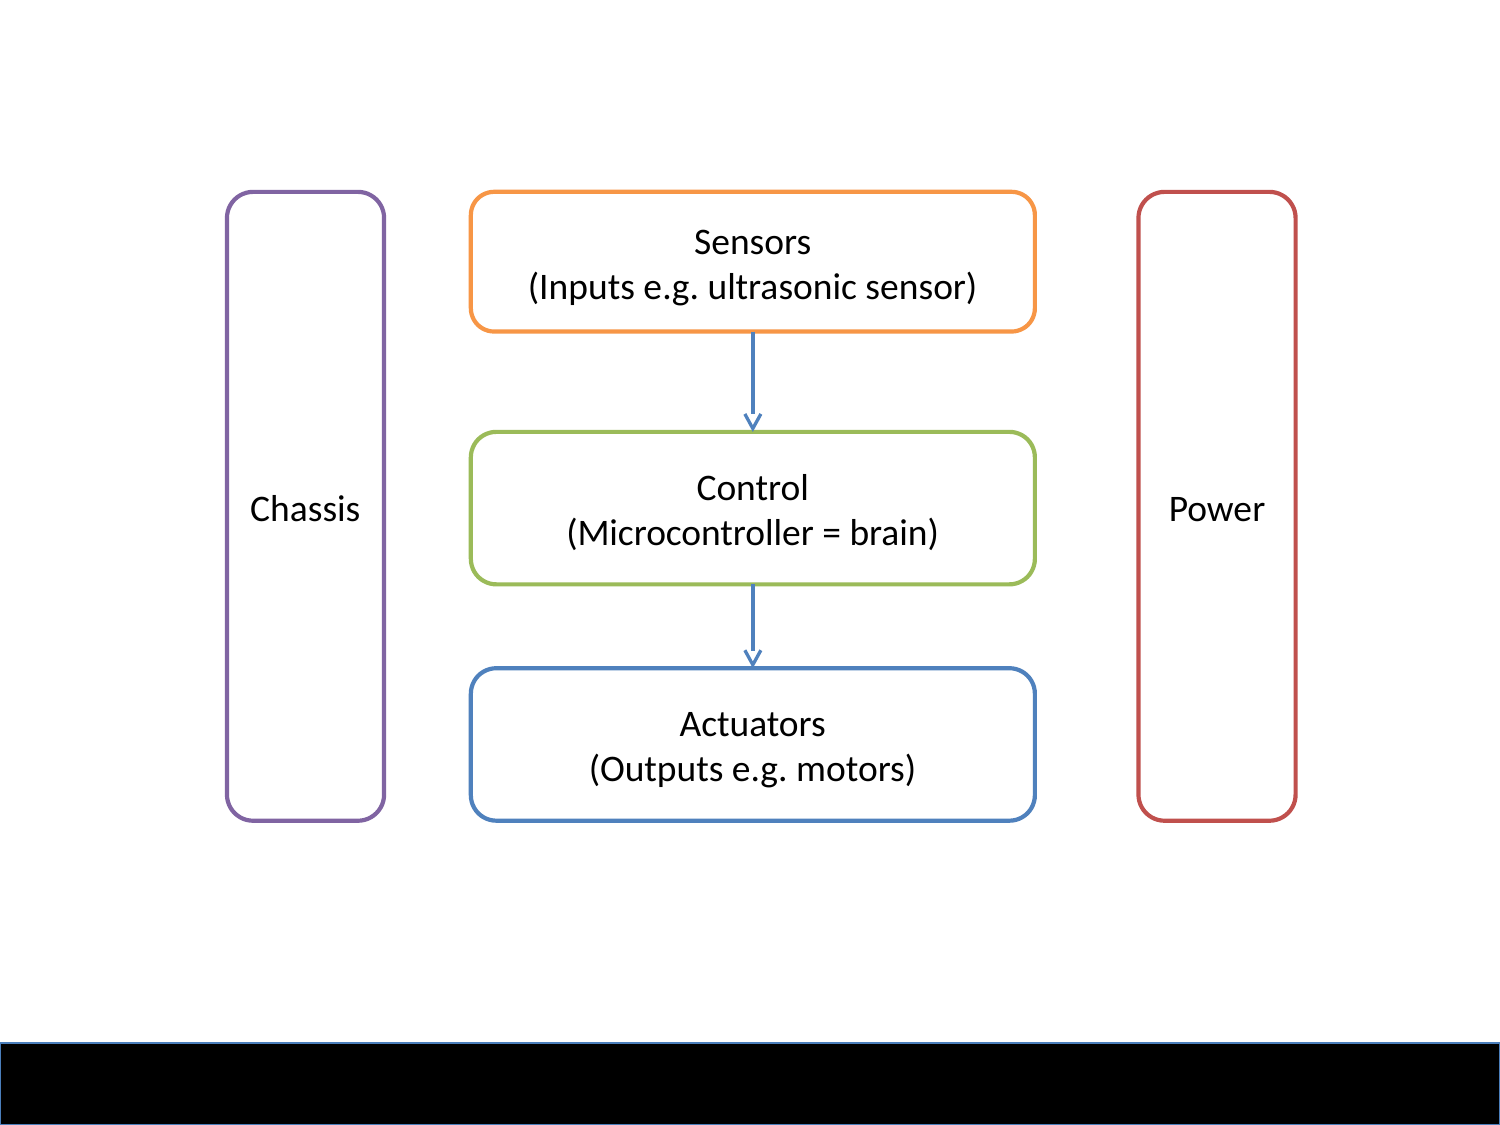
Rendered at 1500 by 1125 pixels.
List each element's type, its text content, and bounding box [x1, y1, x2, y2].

text_box Power [1138, 191, 1296, 821]
text_box Chassis [226, 191, 385, 821]
text_box Control (Microcontroller = brain) [470, 431, 1035, 585]
text_box Sensors (Inputs e.g. ultrasonic sensor) [470, 191, 1035, 332]
text_box Actuators (Outputs e.g. motors) [470, 668, 1035, 821]
